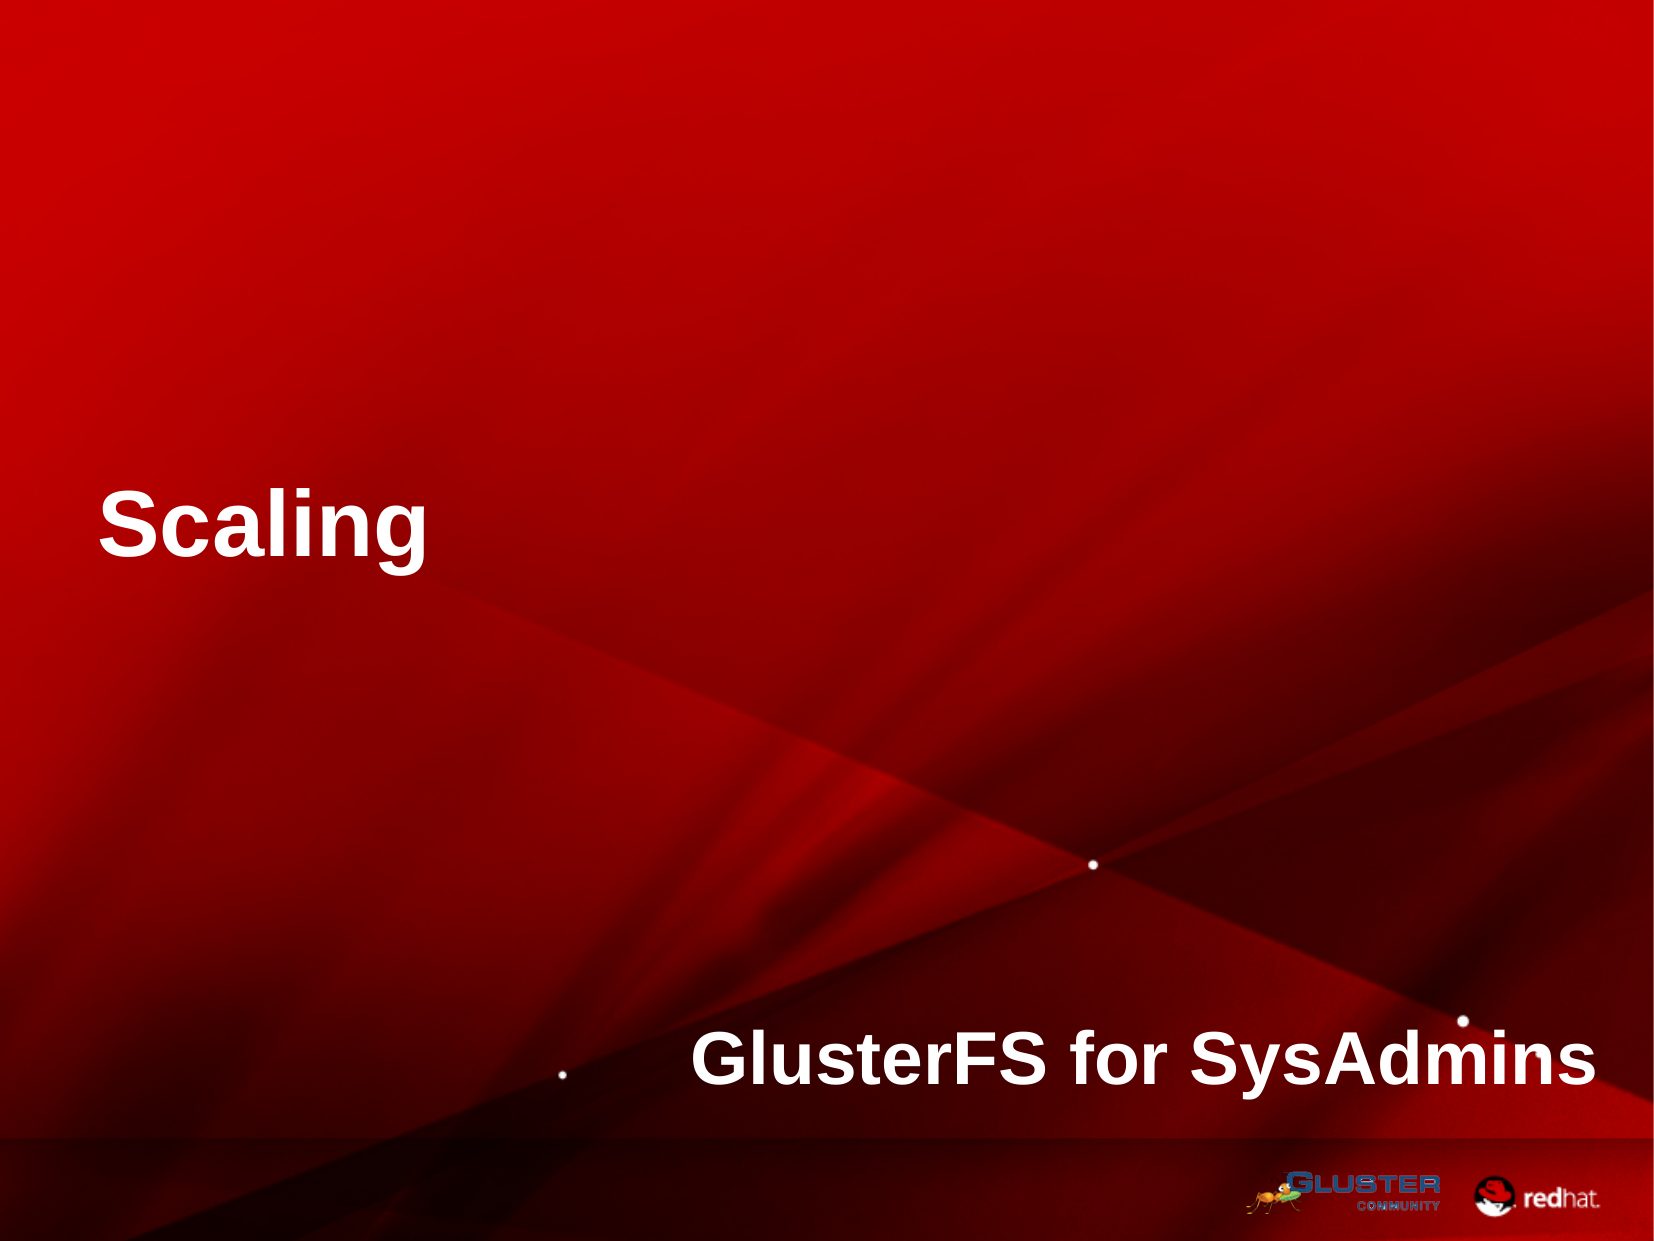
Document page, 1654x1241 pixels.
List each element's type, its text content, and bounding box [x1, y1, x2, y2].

picture [0, 0, 1654, 1241]
text_box GlusterFS for SysAdmins [675, 963, 1614, 1111]
title Scaling [97, 430, 1586, 618]
